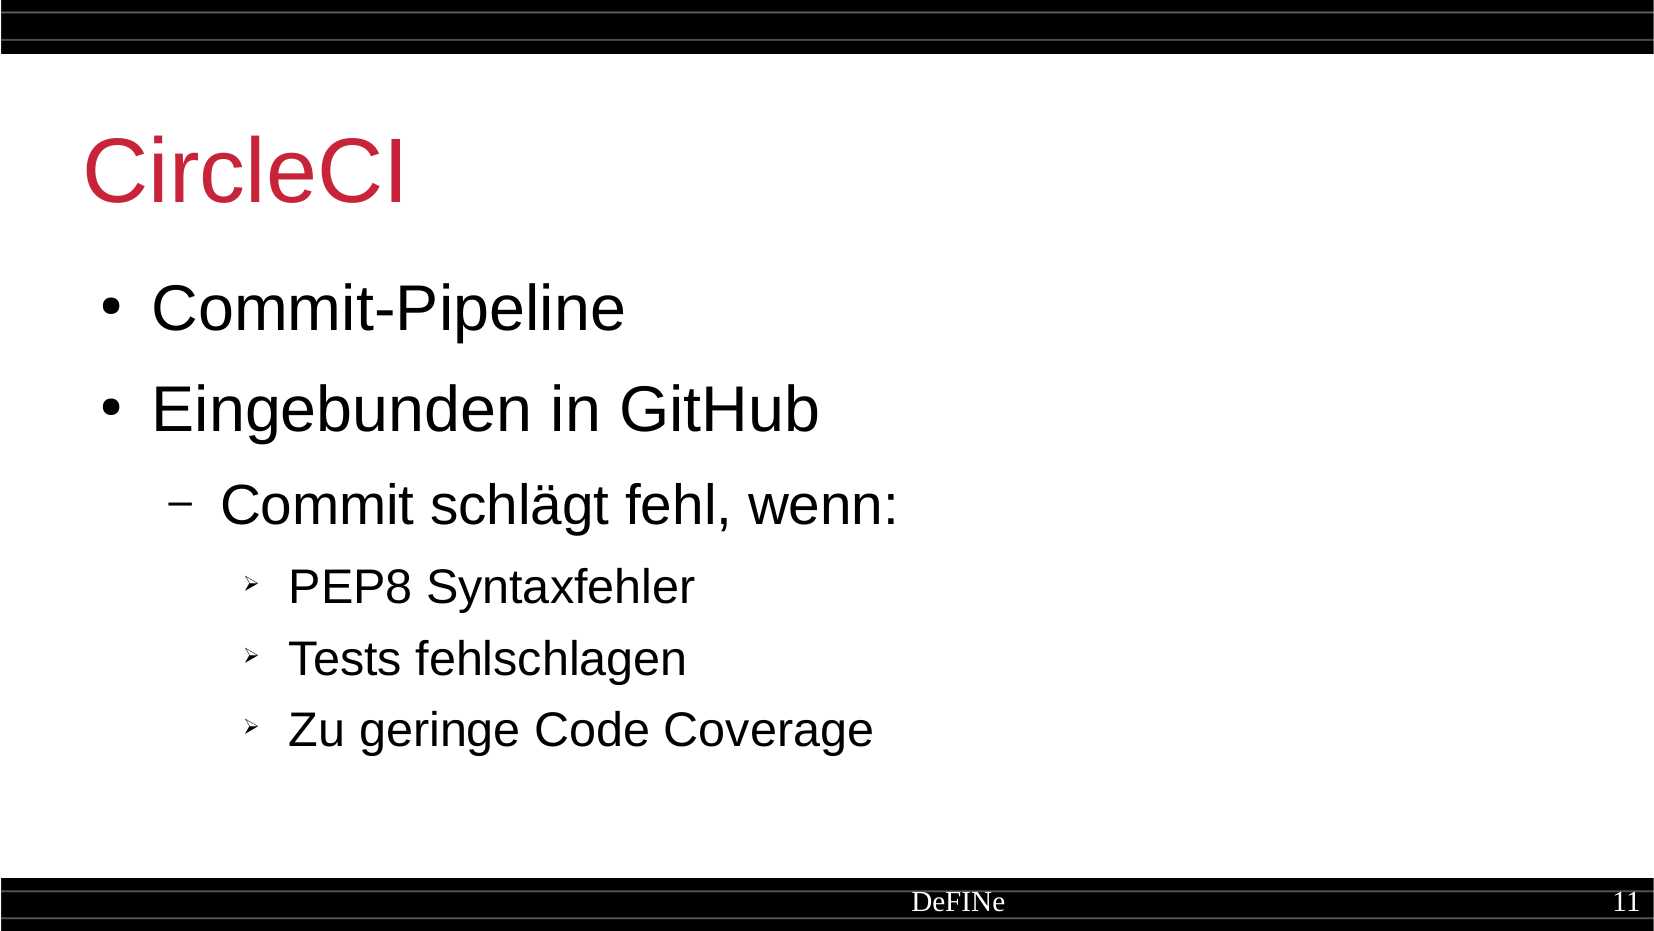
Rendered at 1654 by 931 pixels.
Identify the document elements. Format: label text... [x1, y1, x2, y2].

list Commit-Pipeline Eingebunden in GitHub Commit schlägt fehl, wenn: PEP8 Syntaxfehler Tests fehlschlagen Zu geringe Code Coverage [82, 271, 1571, 758]
picture [1, 0, 1654, 54]
title CircleCI [82, 92, 1571, 249]
picture [1, 878, 1654, 931]
